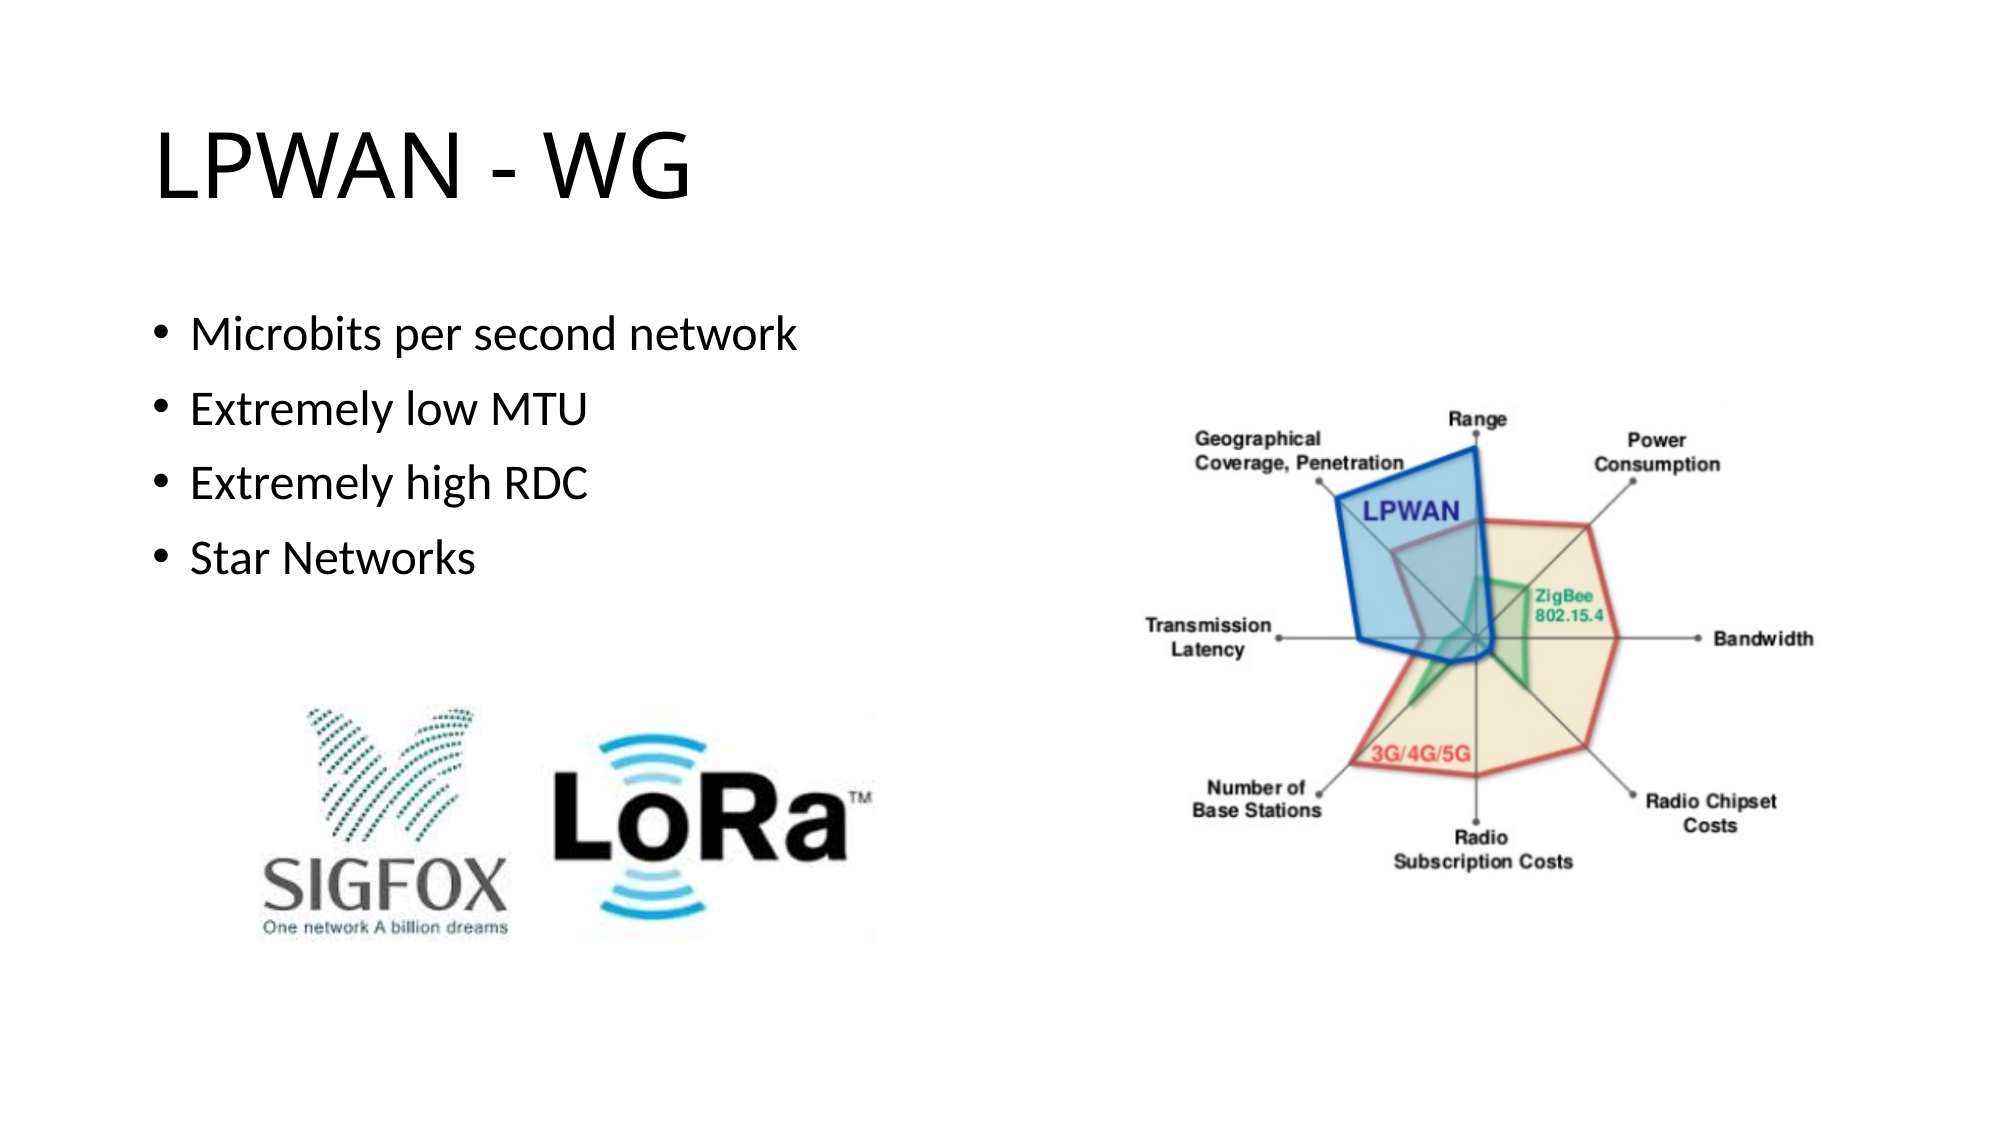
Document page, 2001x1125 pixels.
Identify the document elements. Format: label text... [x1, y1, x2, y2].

title LPWAN - WG [137, 59, 1863, 278]
list Microbits per second network Extremely low MTU Extremely high RDC Star Networks [137, 299, 1878, 1014]
